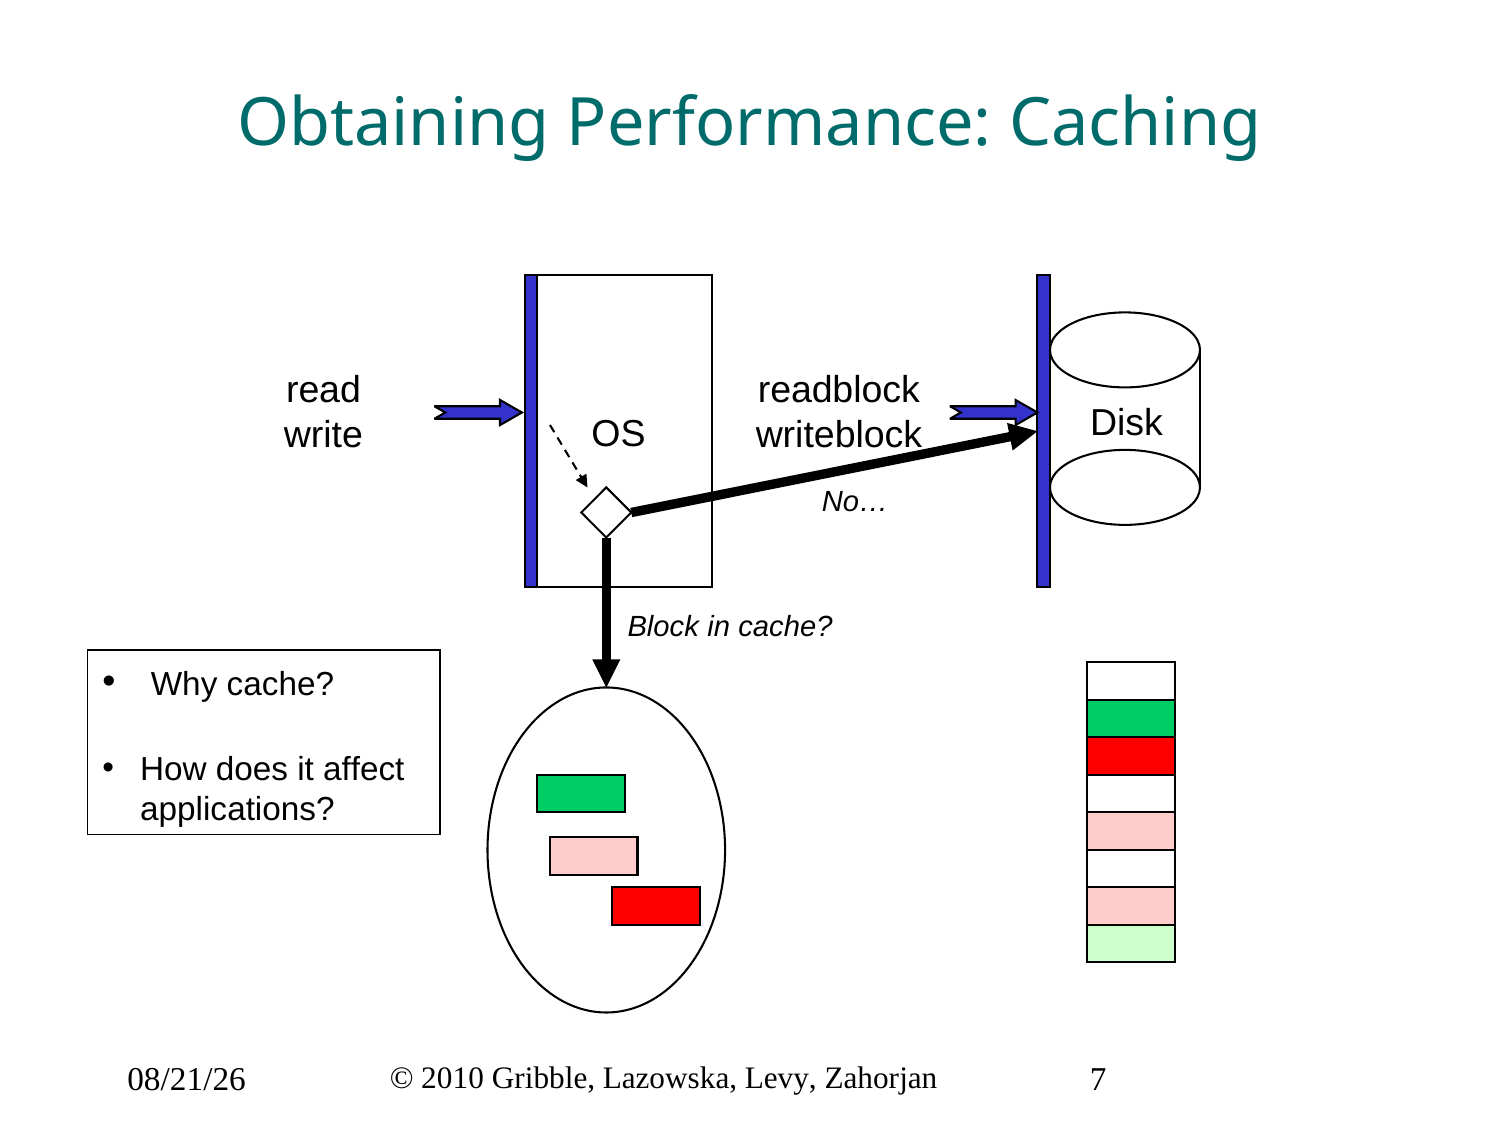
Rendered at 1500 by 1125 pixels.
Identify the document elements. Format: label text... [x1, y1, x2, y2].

text_box Disk [1075, 389, 1178, 451]
text_box [1087, 699, 1175, 774]
text_box OS [584, 490, 629, 535]
text_box [949, 274, 1050, 588]
text_box OS [538, 274, 713, 588]
text_box No… [806, 474, 904, 526]
text_box OS [609, 502, 713, 588]
title Obtaining Performance: Caching [112, 62, 1388, 175]
text_box Block in cache? [612, 599, 848, 651]
text_box [537, 774, 625, 813]
text_box [1087, 887, 1175, 963]
text_box read write [269, 357, 378, 463]
text_box readblock writeblock [741, 357, 937, 463]
text_box [434, 399, 522, 426]
text_box [549, 837, 638, 875]
text_box [1087, 812, 1175, 849]
text_box Why cache? How does it affect applications? [87, 650, 441, 835]
text_box [524, 274, 538, 588]
text_box [612, 887, 700, 925]
